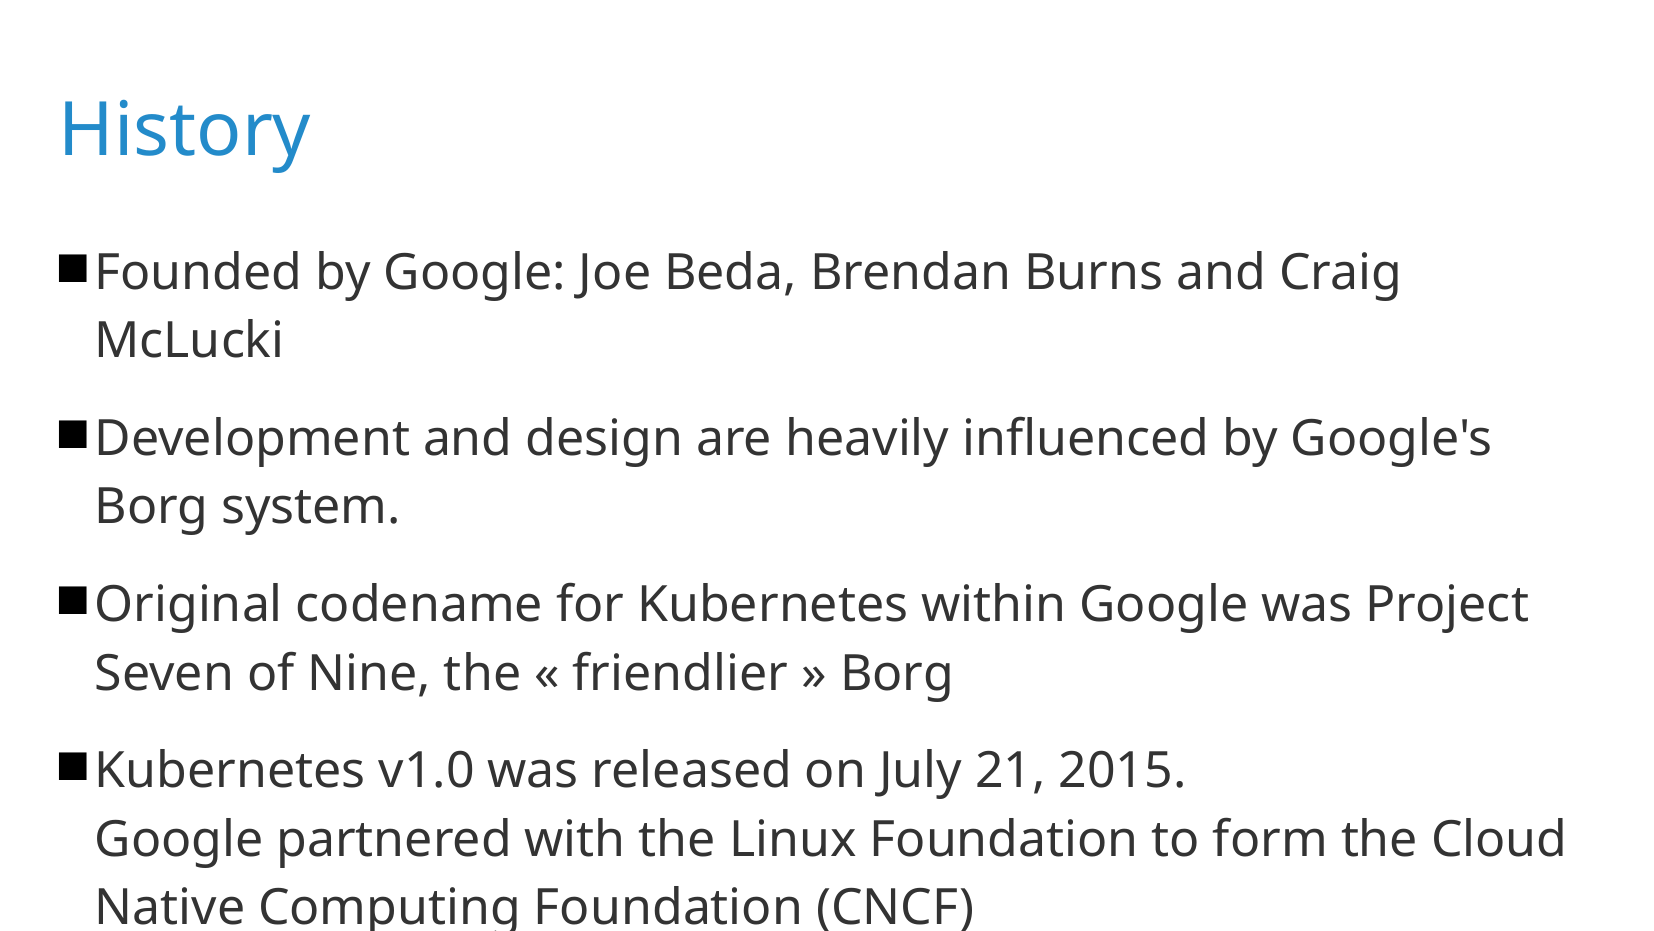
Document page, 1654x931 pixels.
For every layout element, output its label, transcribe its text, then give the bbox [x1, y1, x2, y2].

list Founded by Google: Joe Beda, Brendan Burns and Craig McLucki Development and design are heavily influenced by Google's Borg system. Original codename for Kubernetes within Google was Project Seven of Nine, the « friendlier » Borg Kubernetes v1.0 was released on July 21, 2015. Google partnered with the Linux Foundation to form the Cloud Native Computing Foundation (CNCF) [59, 236, 1595, 768]
title History [59, 59, 1595, 178]
